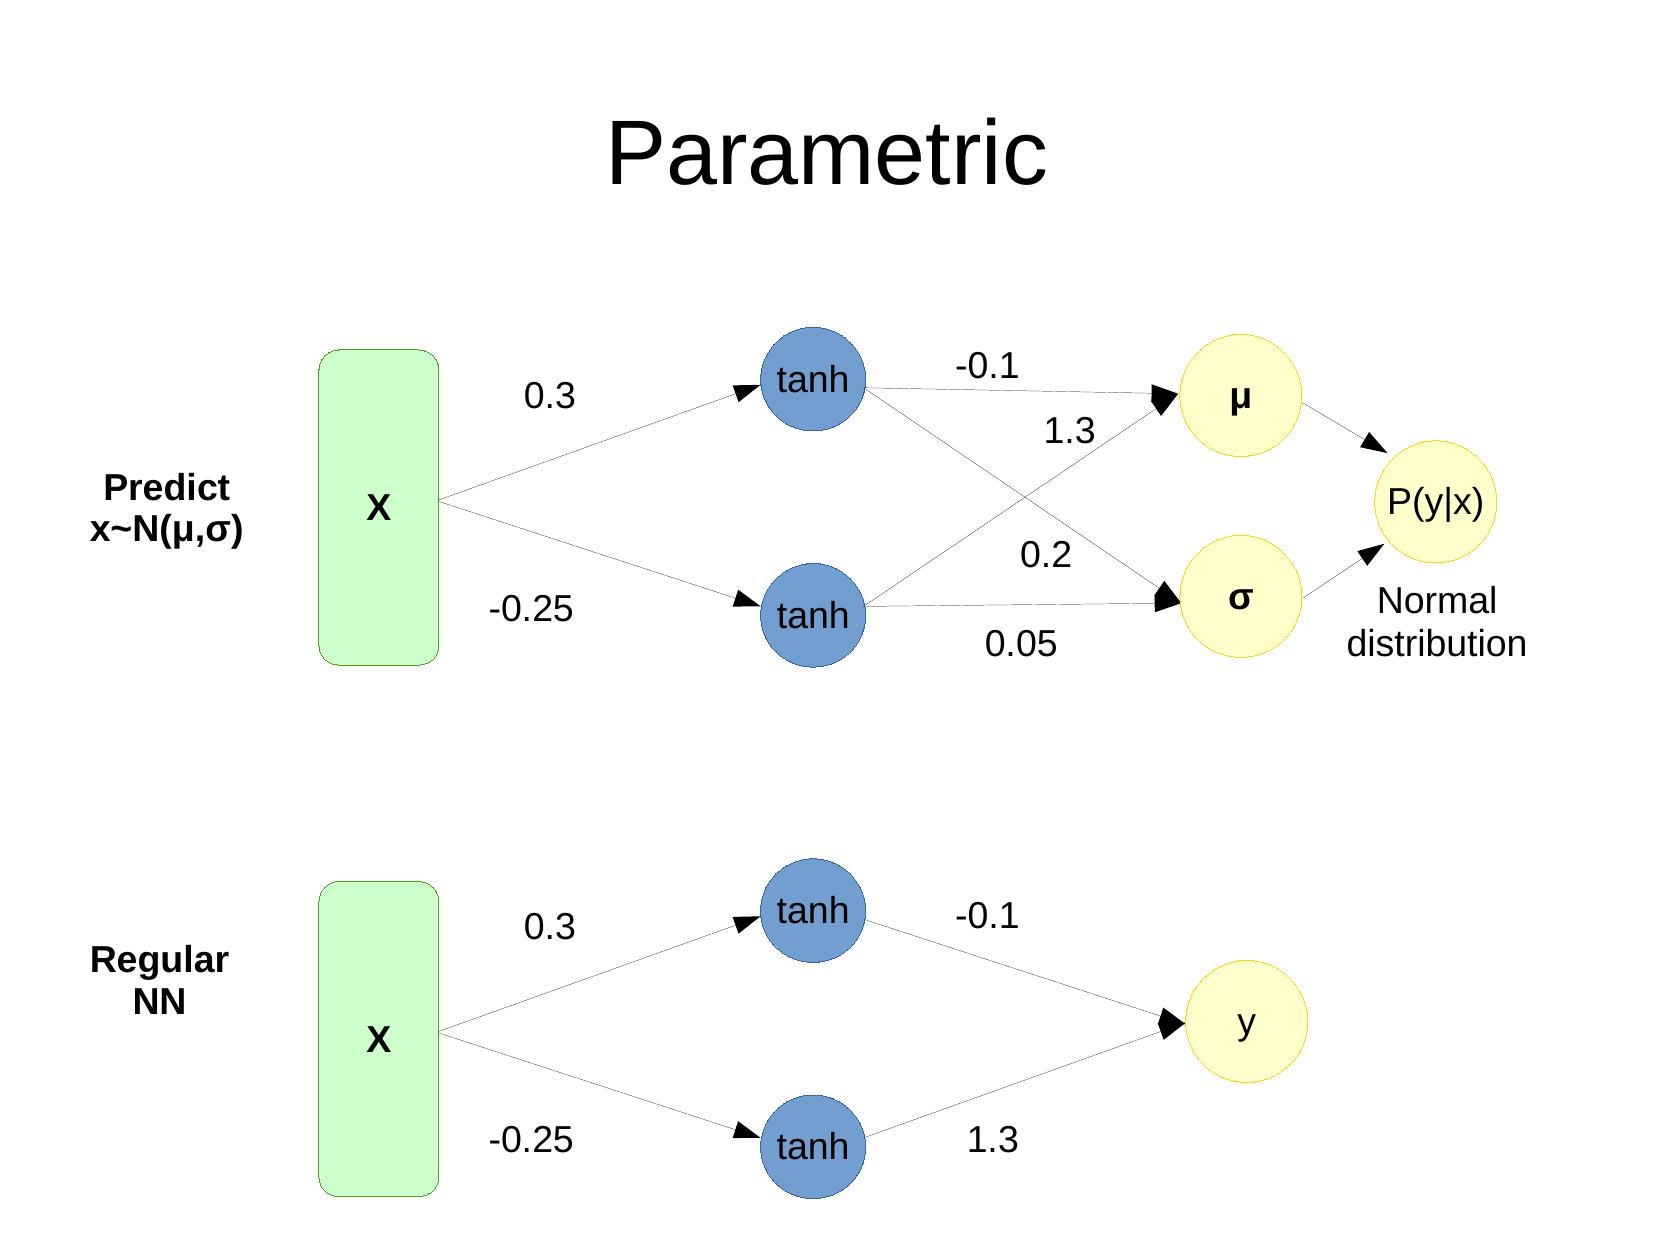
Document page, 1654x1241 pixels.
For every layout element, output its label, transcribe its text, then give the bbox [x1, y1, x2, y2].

title Parametric [82, 49, 1571, 257]
text_box σ [1179, 535, 1301, 658]
text_box 1.3 [1029, 402, 1111, 460]
text_box -0.1 [940, 337, 1035, 390]
text_box 0.2 [1005, 526, 1088, 584]
text_box -0.1 [940, 886, 1035, 944]
text_box Normal distribution [1301, 572, 1573, 672]
text_box Predict x~N(μ,σ) [75, 458, 259, 558]
text_box 0.3 [509, 898, 591, 956]
text_box Regular NN [75, 930, 245, 1030]
text_box X [318, 349, 439, 666]
text_box 0.05 [970, 615, 1073, 672]
text_box tanh [760, 1095, 866, 1199]
text_box -0.25 [473, 1111, 589, 1168]
text_box 1.3 [952, 1111, 1034, 1168]
text_box P(y|x) [1374, 440, 1497, 563]
text_box -0.25 [473, 579, 589, 637]
text_box 0.2 [1070, 526, 1088, 539]
text_box y [1185, 960, 1308, 1083]
text_box μ [1179, 334, 1302, 457]
text_box -0.1 [940, 390, 1035, 395]
text_box 0.3 [509, 366, 591, 424]
text_box tanh [760, 563, 866, 668]
text_box tanh [760, 327, 866, 431]
text_box X [318, 881, 439, 1197]
text_box tanh [760, 858, 866, 963]
